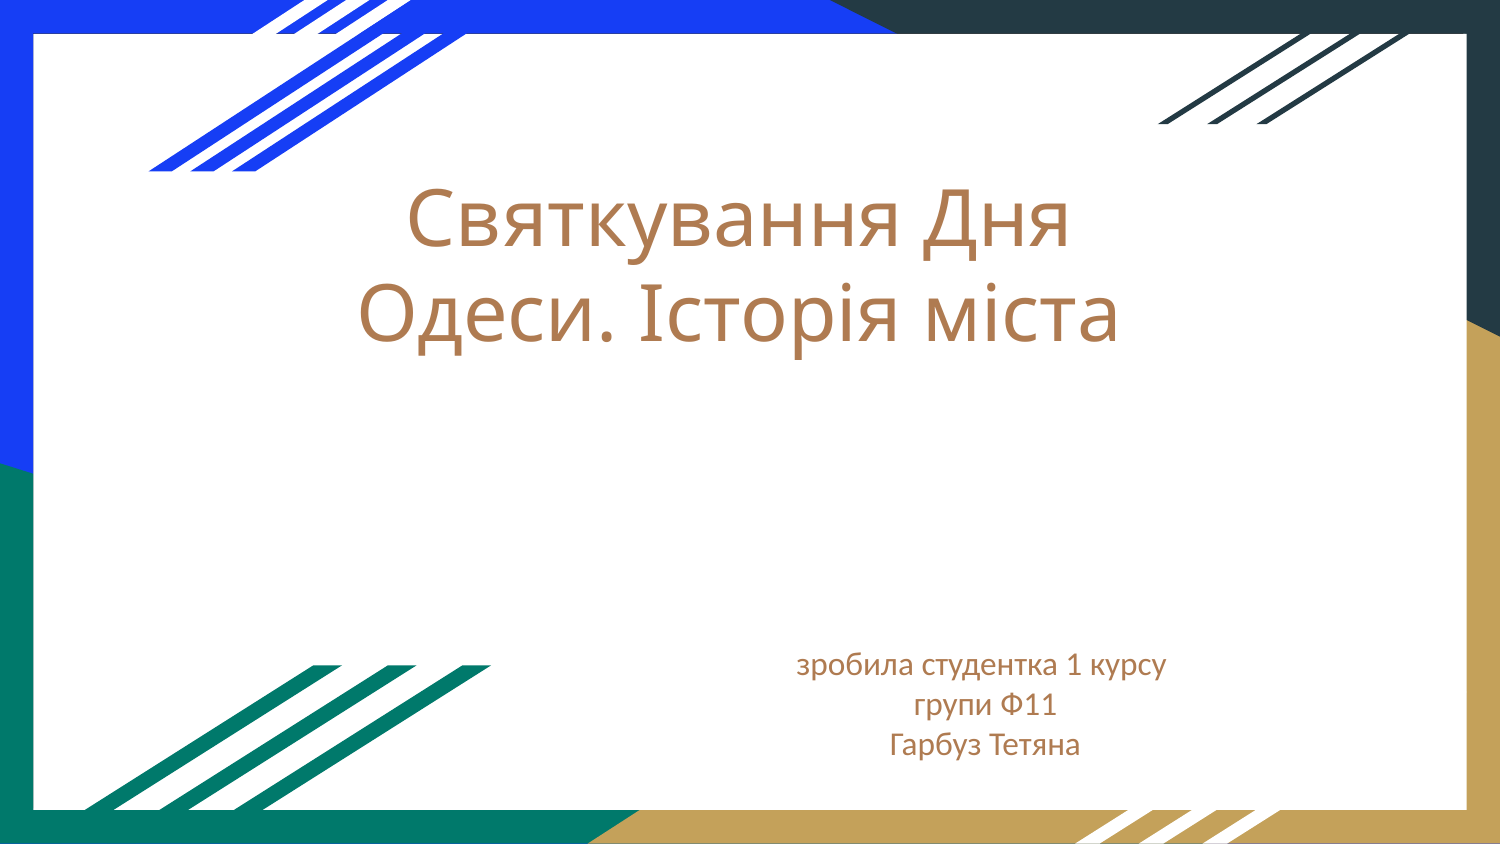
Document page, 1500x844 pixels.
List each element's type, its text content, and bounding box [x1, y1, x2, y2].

title Святкування Дня Одеси. Історія міста [299, 143, 1179, 382]
subtitle зробила студентка 1 курсу групи Ф11 Гарбуз Тетяна [551, 626, 1420, 778]
